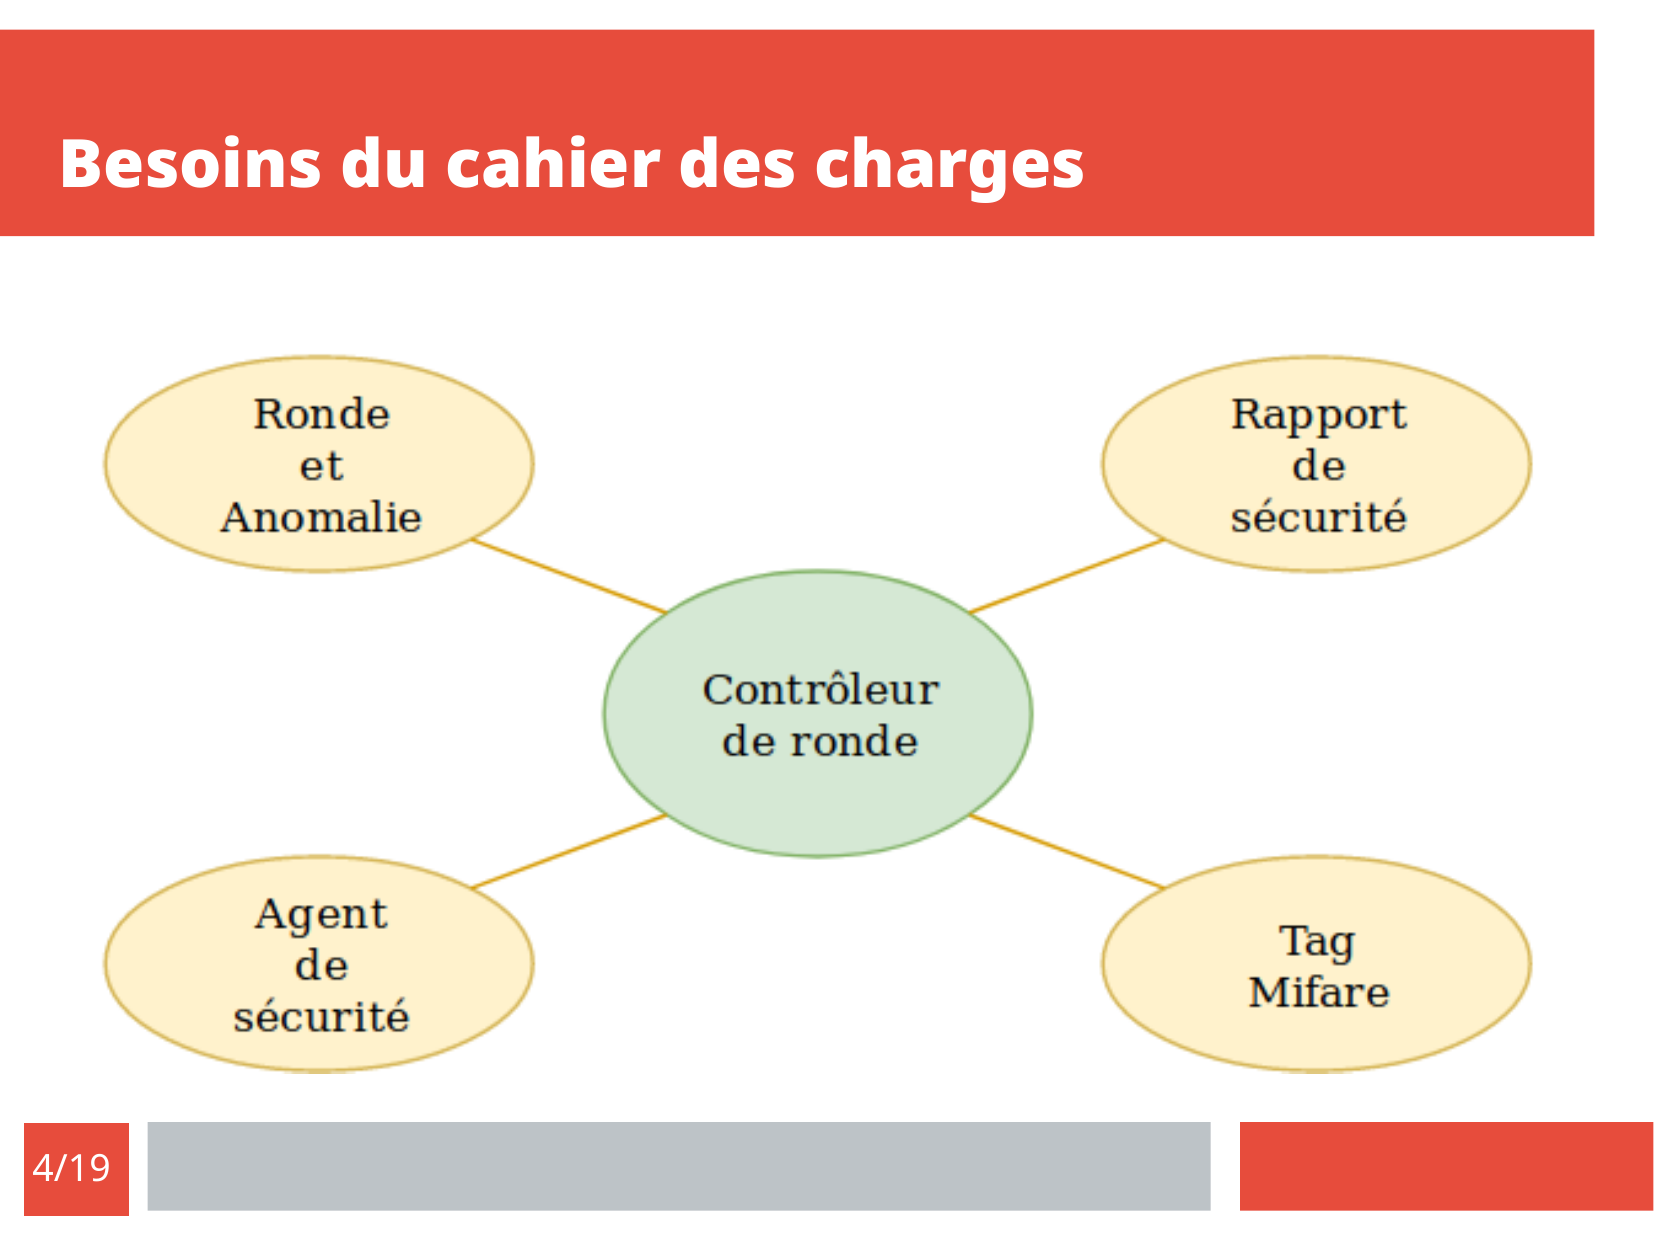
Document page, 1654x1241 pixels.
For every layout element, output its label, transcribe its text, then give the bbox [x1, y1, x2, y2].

picture [59, 343, 1565, 1074]
title Besoins du cahier des charges [59, 59, 1595, 207]
